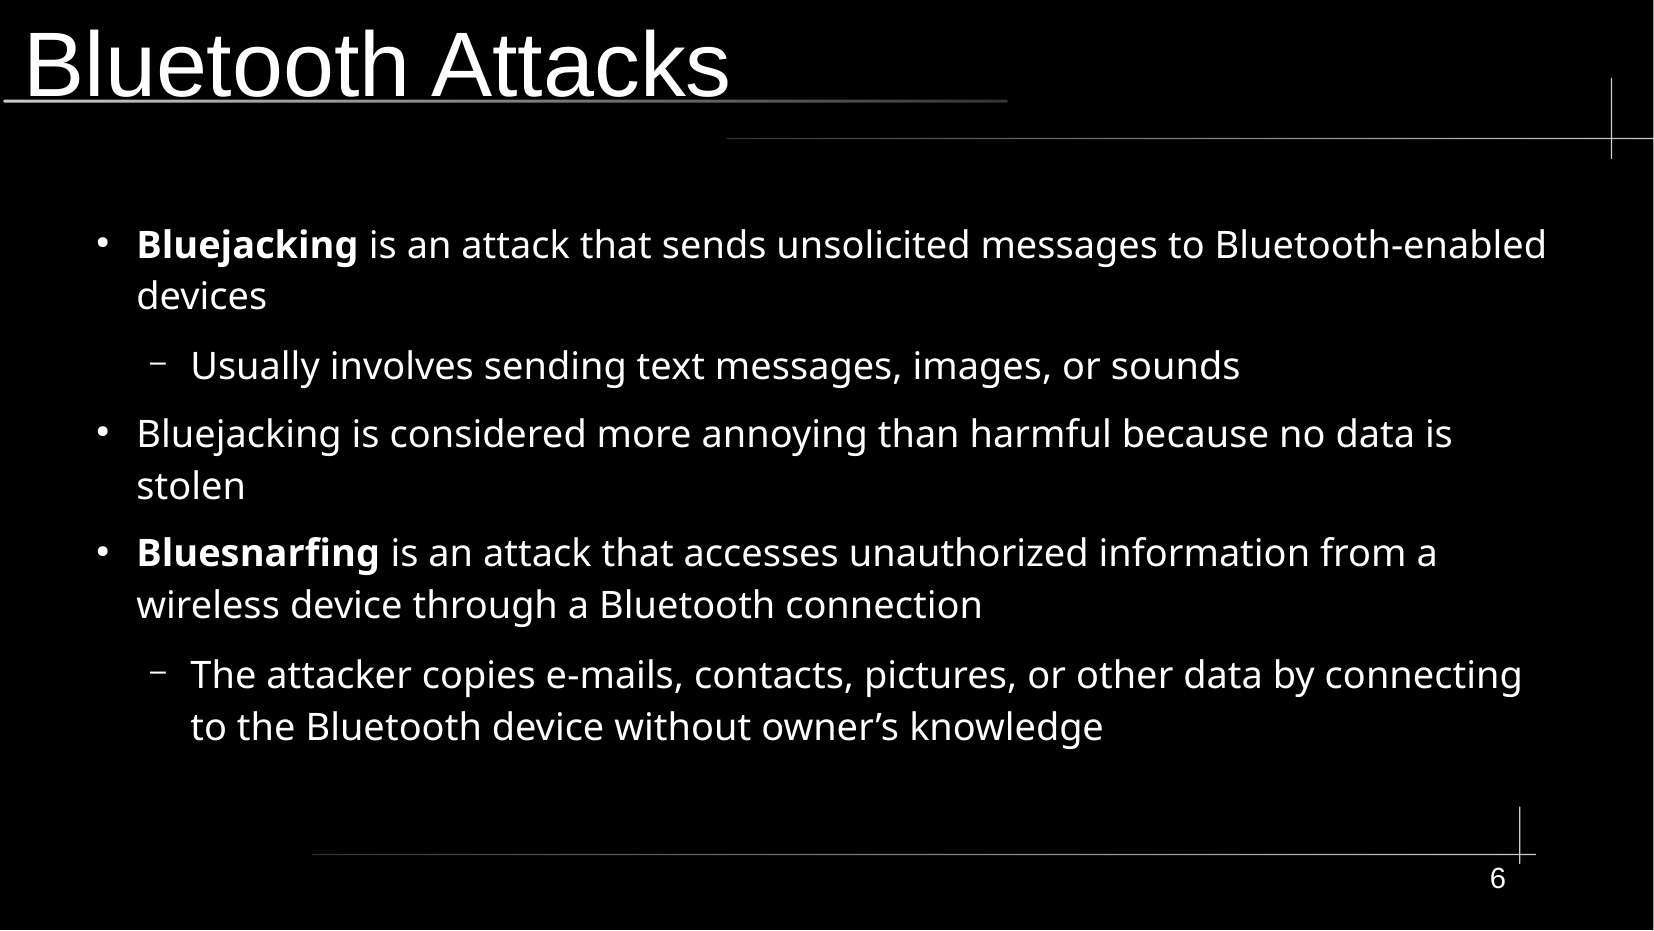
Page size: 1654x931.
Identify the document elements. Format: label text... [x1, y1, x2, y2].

list Bluejacking is an attack that sends unsolicited messages to Bluetooth-enabled devices Usually involves sending text messages, images, or sounds Bluejacking is considered more annoying than harmful because no data is stolen Bluesnarfing is an attack that accesses unauthorized information from a wireless device through a Bluetooth connection The attacker copies e-mails, contacts, pictures, or other data by connecting to the Bluetooth device without owner’s knowledge [82, 217, 1571, 758]
title Bluetooth Attacks [23, 11, 1589, 119]
